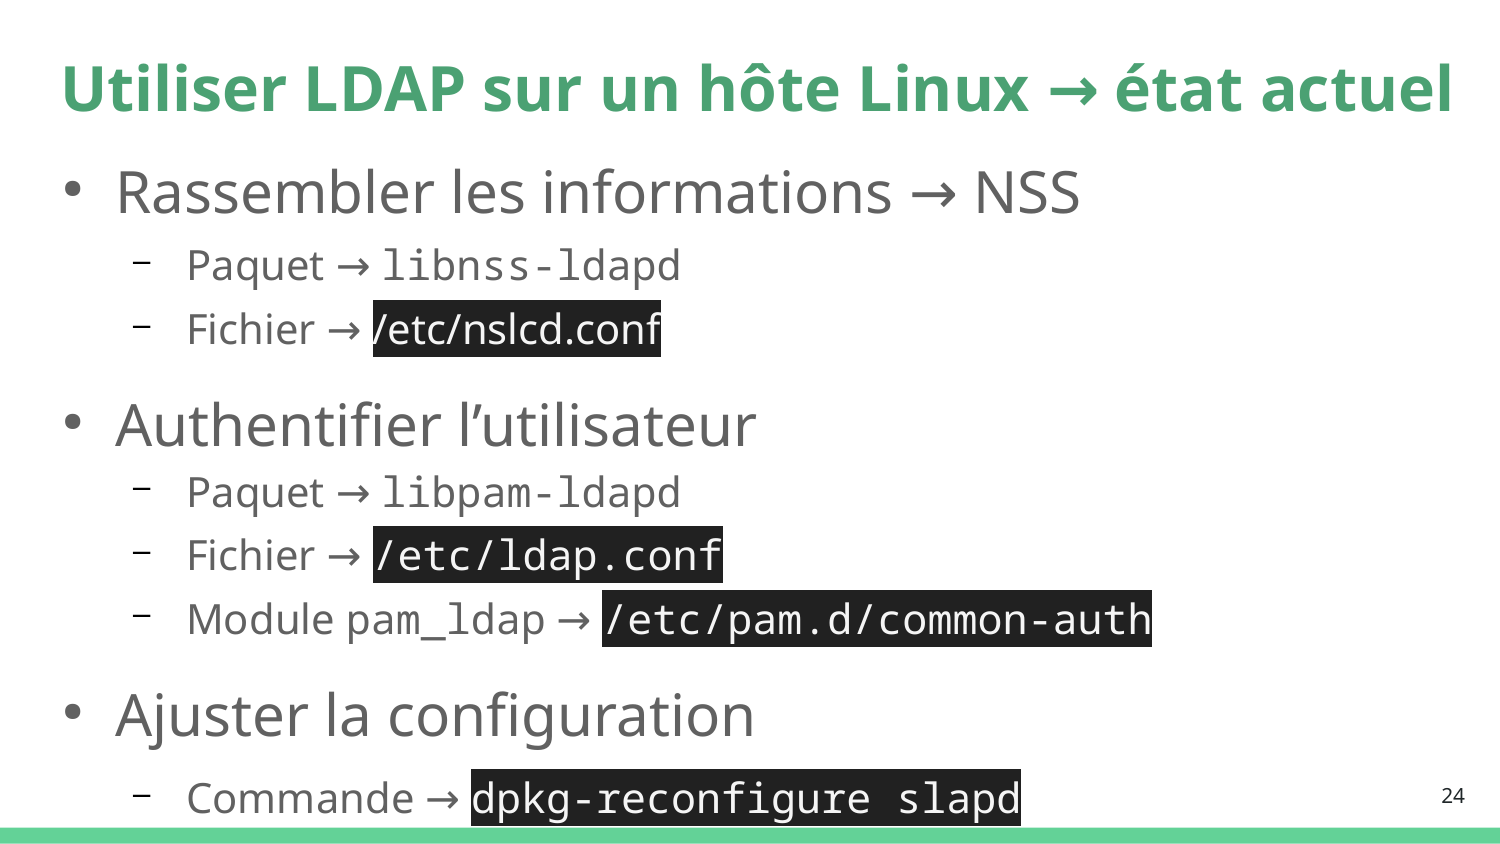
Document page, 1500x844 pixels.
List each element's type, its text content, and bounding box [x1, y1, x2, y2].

title Utiliser LDAP sur un hôte Linux → état actuel [45, 22, 1477, 117]
slide_number <numéro> [1430, 764, 1480, 830]
list Rassembler les informations → NSS Paquet → libnss-ldapd Fichier → /etc/nslcd.conf Authentifier l’utilisateur Paquet → libpam-ldapd Fichier → /etc/ldap.conf Module pam_ldap → /etc/pam.d/common-auth Ajuster la configuration Commande → dpkg-reconfigure slapd [29, 129, 1430, 837]
